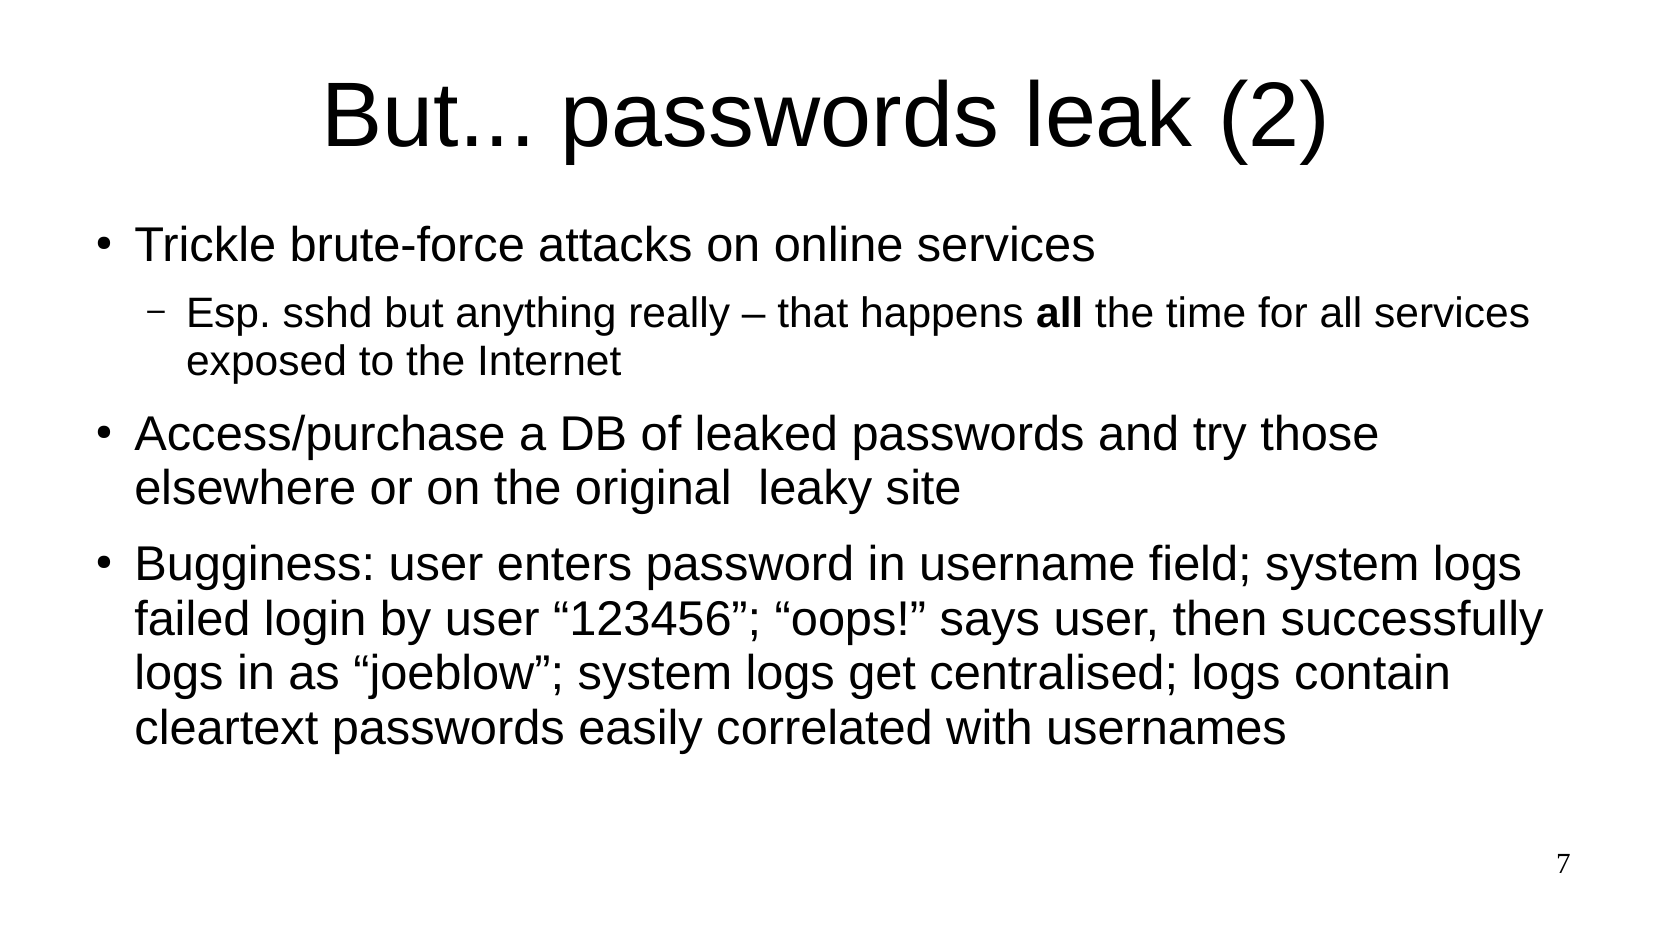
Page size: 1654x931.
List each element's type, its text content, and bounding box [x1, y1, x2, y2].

list Trickle brute-force attacks on online services Esp. sshd but anything really – that happens all the time for all services exposed to the Internet Access/purchase a DB of leaked passwords and try those elsewhere or on the original leaky site Bugginess: user enters password in username field; system logs failed login by user “123456”; “oops!” says user, then successfully logs in as “joeblow”; system logs get centralised; logs contain cleartext passwords easily correlated with usernames [82, 217, 1571, 758]
title But... passwords leak (2) [82, 37, 1571, 193]
